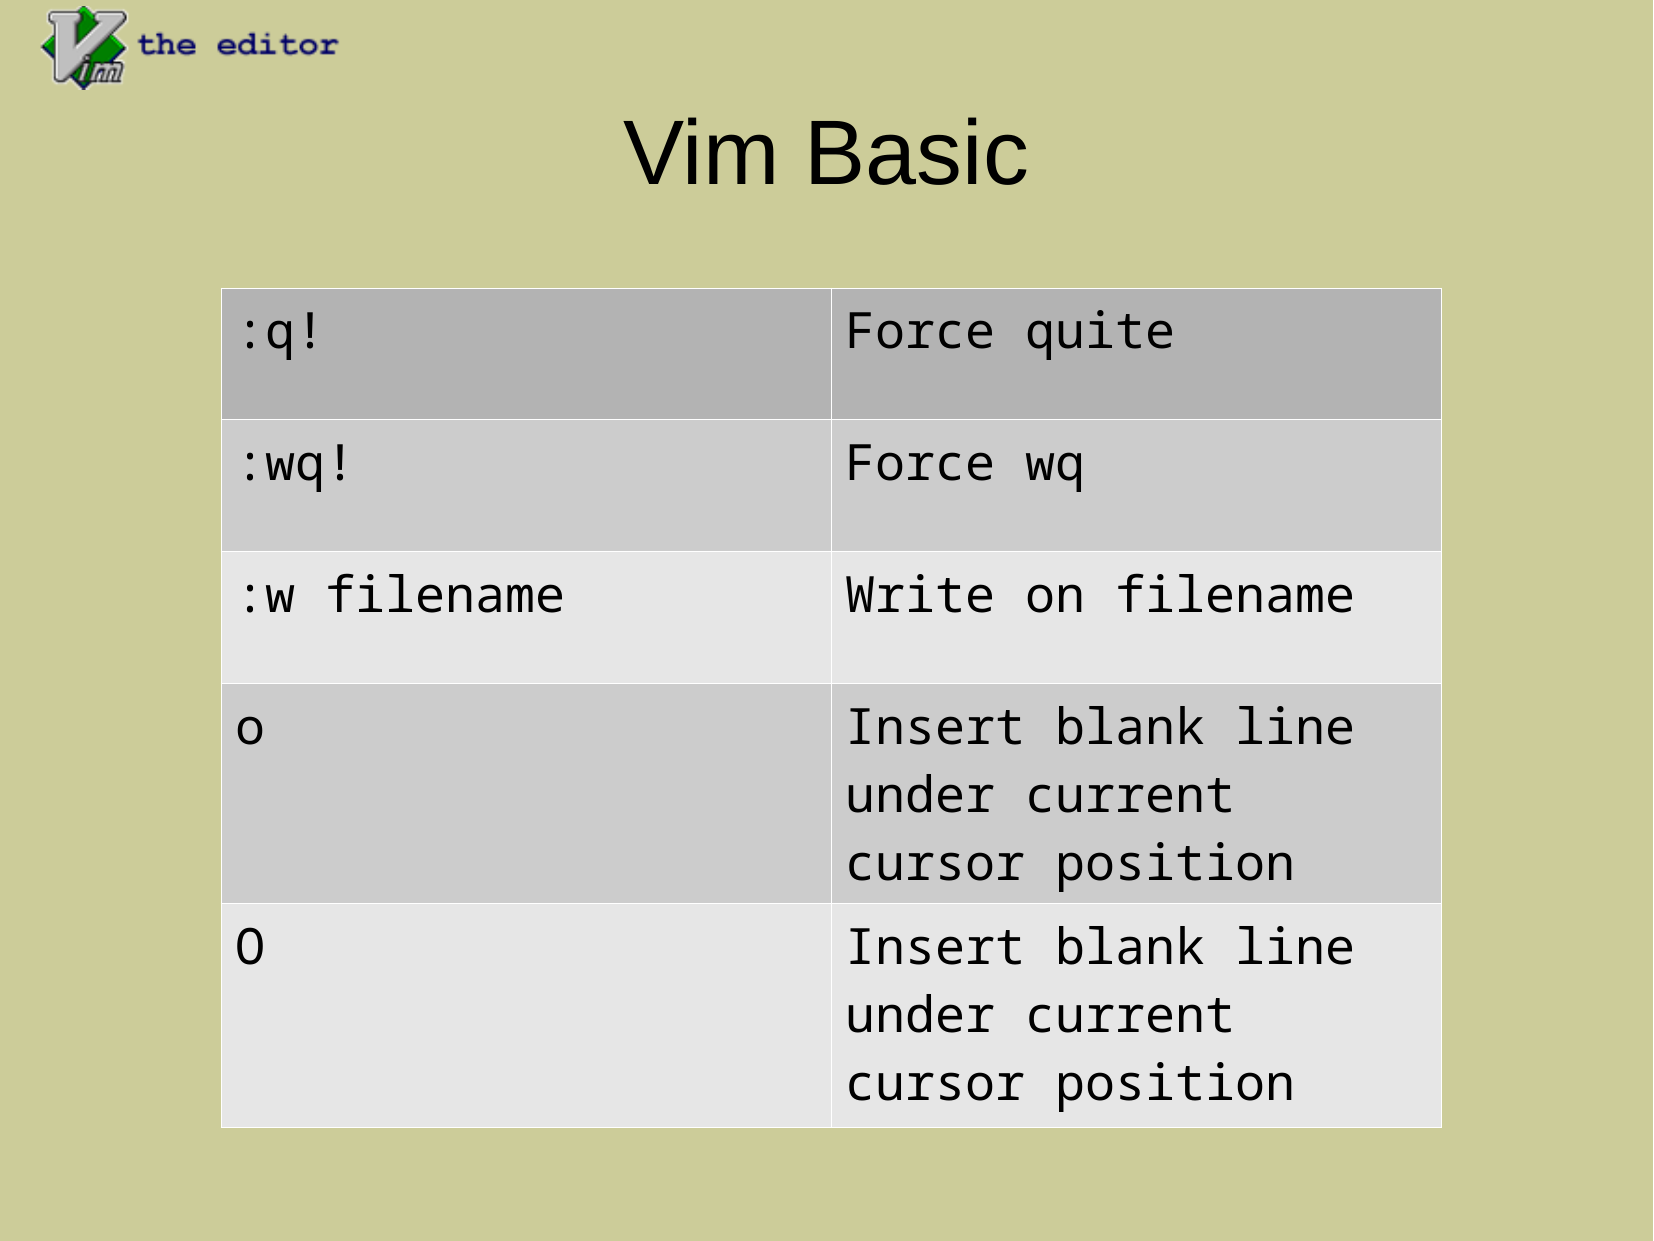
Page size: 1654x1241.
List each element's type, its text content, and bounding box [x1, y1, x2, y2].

table_cell o [222, 684, 831, 903]
table_cell Insert blank line under current cursor position [832, 904, 1441, 1127]
table_header Force quite [832, 289, 1441, 419]
table_cell O [222, 904, 831, 1127]
title Vim Basic [82, 49, 1571, 257]
table_header :q! [222, 289, 831, 419]
picture [6, 6, 341, 91]
table_cell Force wq [832, 420, 1441, 551]
table_cell Insert blank line under current cursor position [832, 684, 1441, 903]
table_cell :w filename [222, 552, 831, 683]
table_cell Write on filename [832, 552, 1441, 683]
table_cell :wq! [222, 420, 831, 551]
